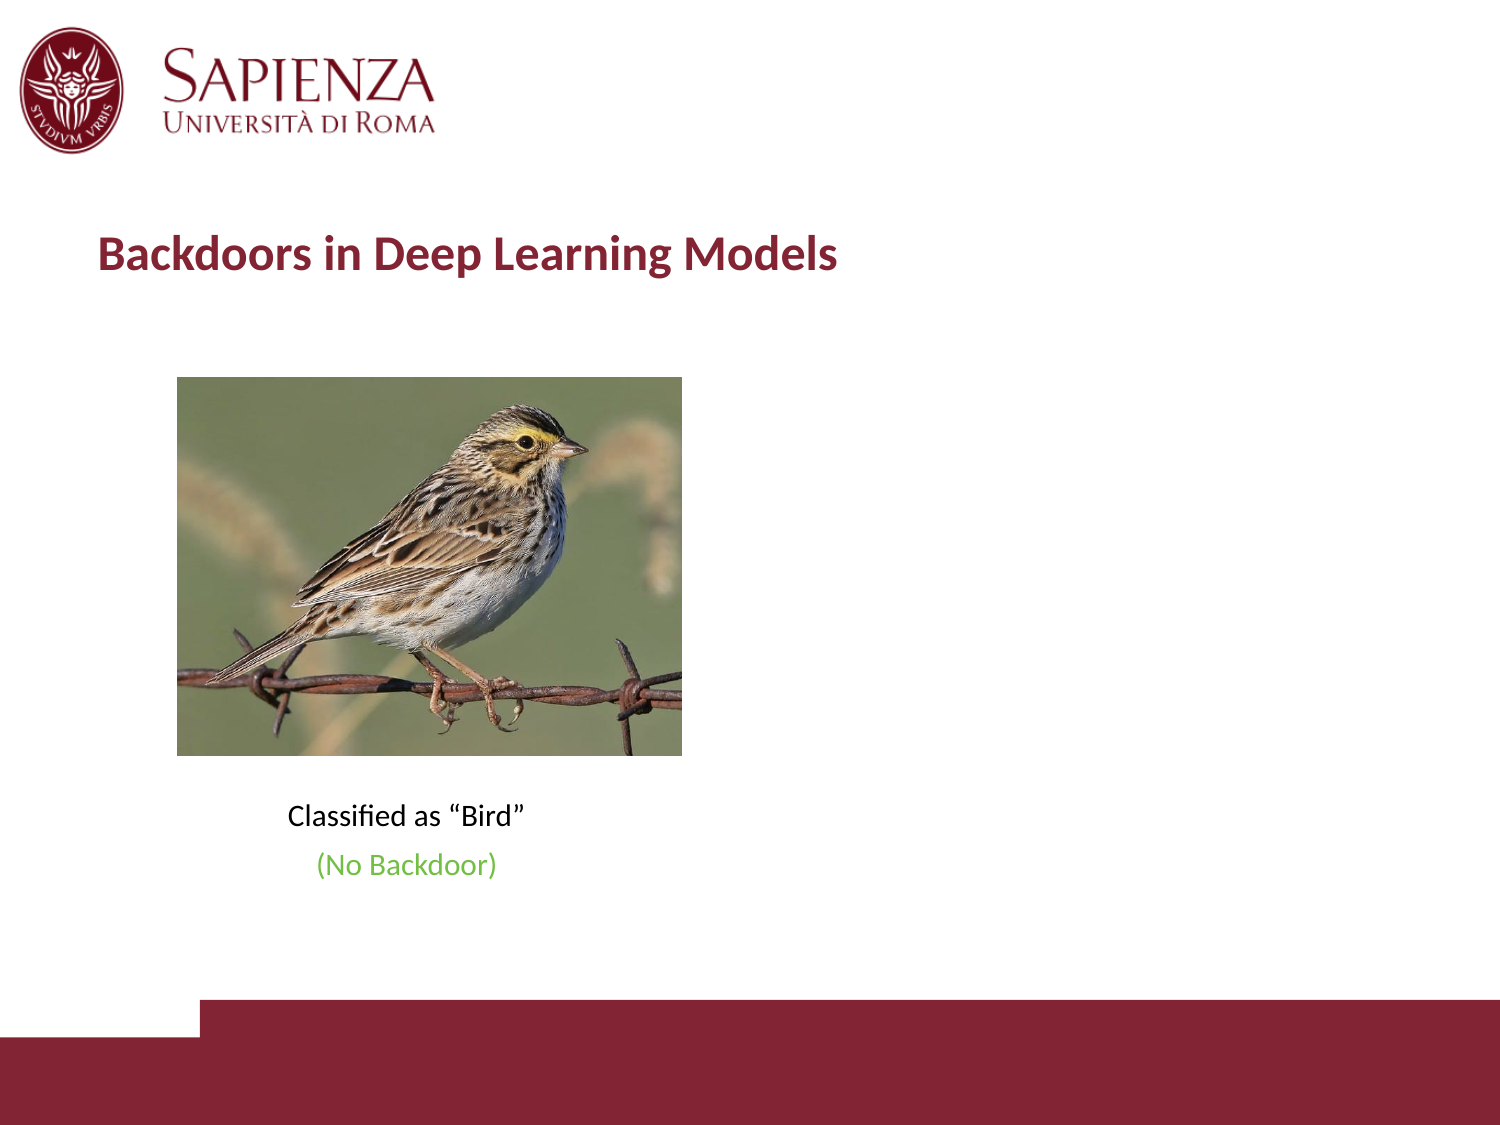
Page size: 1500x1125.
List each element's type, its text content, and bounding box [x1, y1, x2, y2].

picture [177, 377, 682, 756]
text_box Backdoors in Deep Learning Models [82, 212, 1300, 296]
text_box Classified as “Bird” (No Backdoor) [47, 787, 767, 1004]
